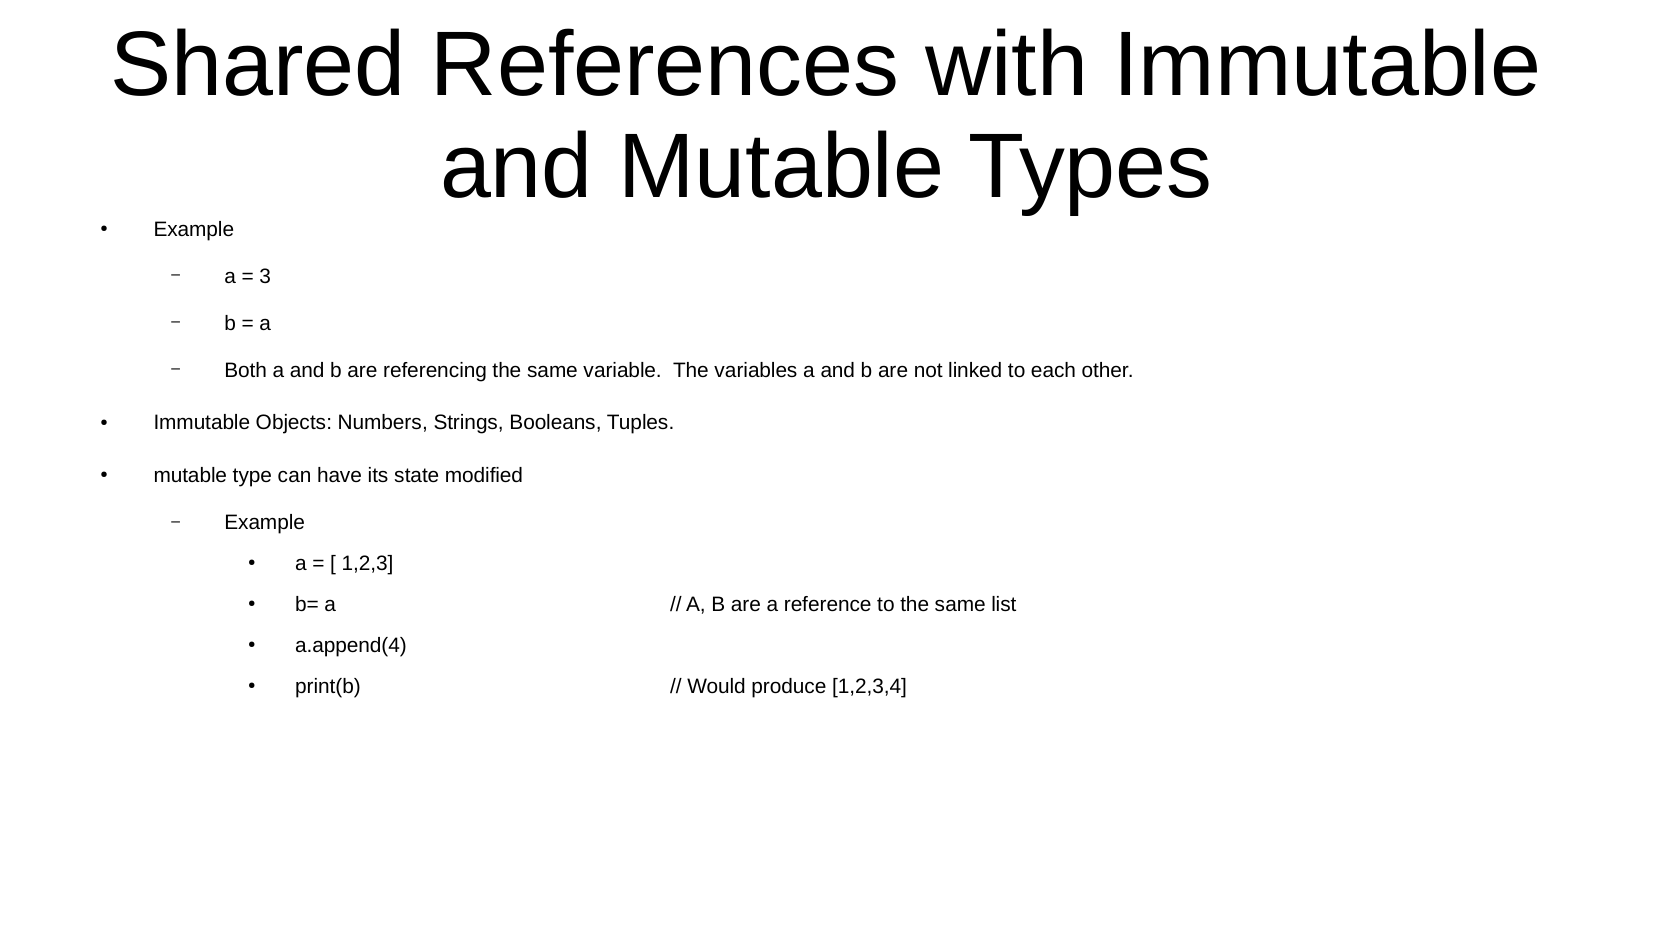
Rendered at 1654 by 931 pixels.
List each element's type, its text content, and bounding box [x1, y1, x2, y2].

list Example a = 3 b = a Both a and b are referencing the same variable. The variables a and b are not linked to each other. Immutable Objects: Numbers, Strings, Booleans, Tuples. mutable type can have its state modified Example a = [ 1,2,3] b= a // A, B are a reference to the same list a.append(4) print(b) // Would produce [1,2,3,4] [82, 217, 1576, 886]
title Shared References with Immutable and Mutable Types [82, 12, 1571, 217]
